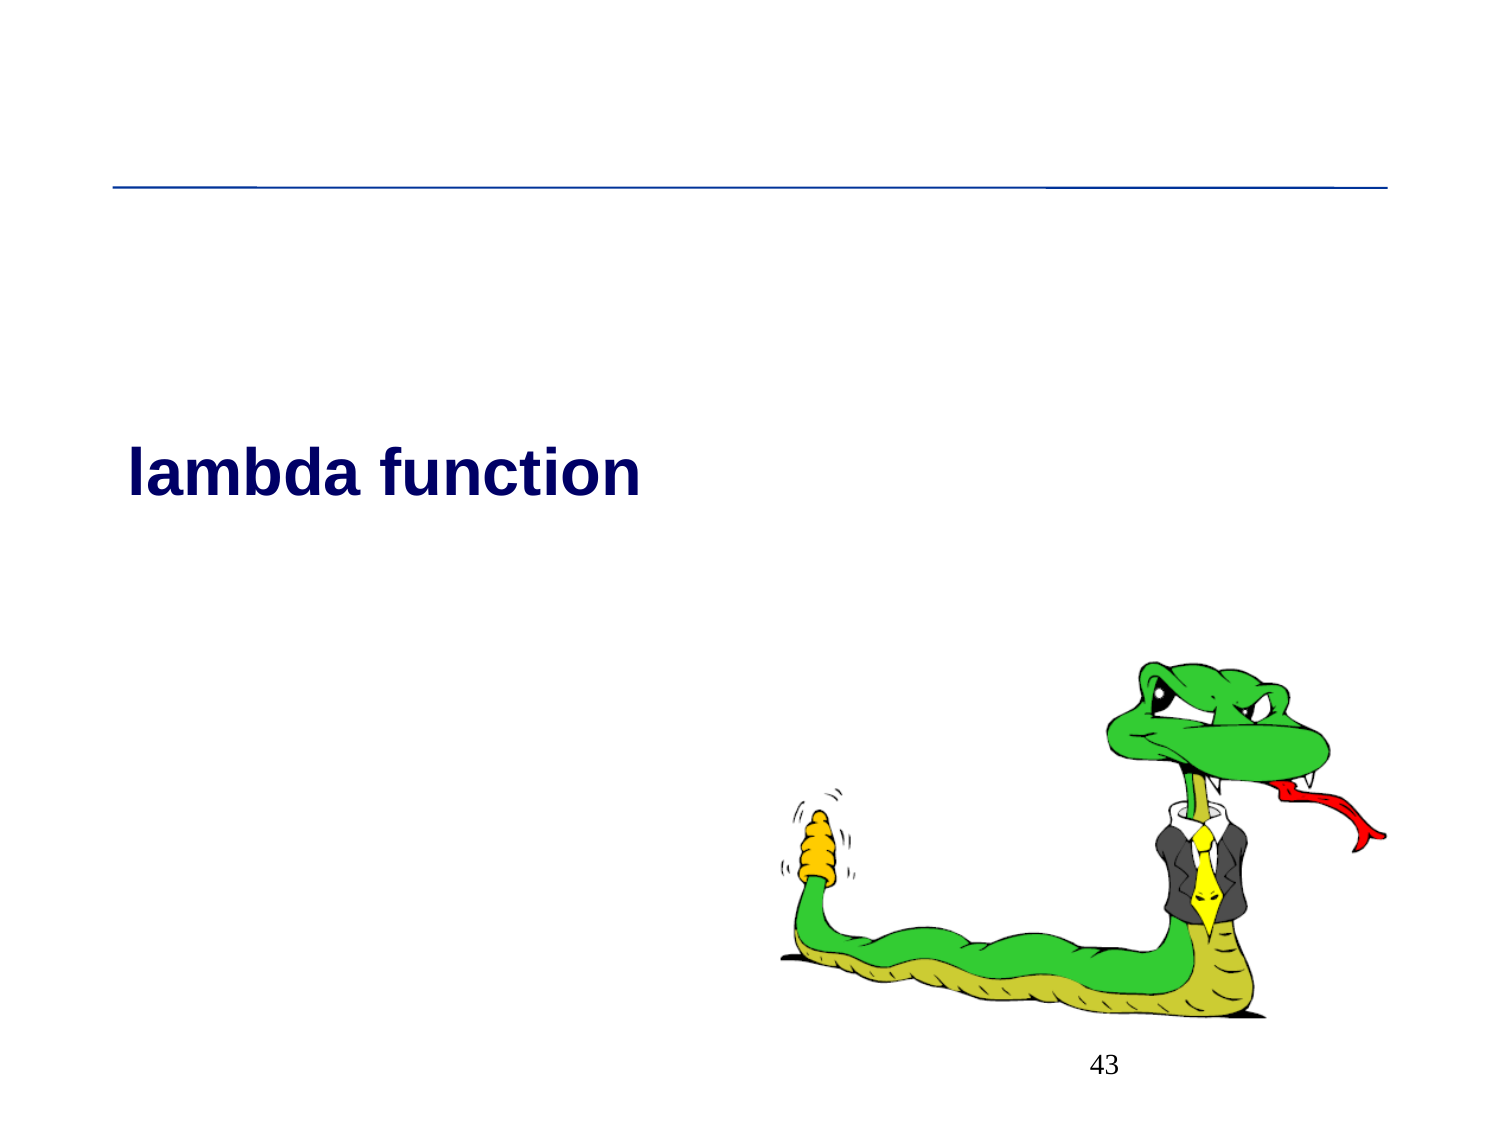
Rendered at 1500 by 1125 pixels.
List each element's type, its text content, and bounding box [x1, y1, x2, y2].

title lambda function [112, 421, 1388, 517]
picture [757, 614, 1396, 1036]
text_box <number> [1074, 1024, 1424, 1102]
